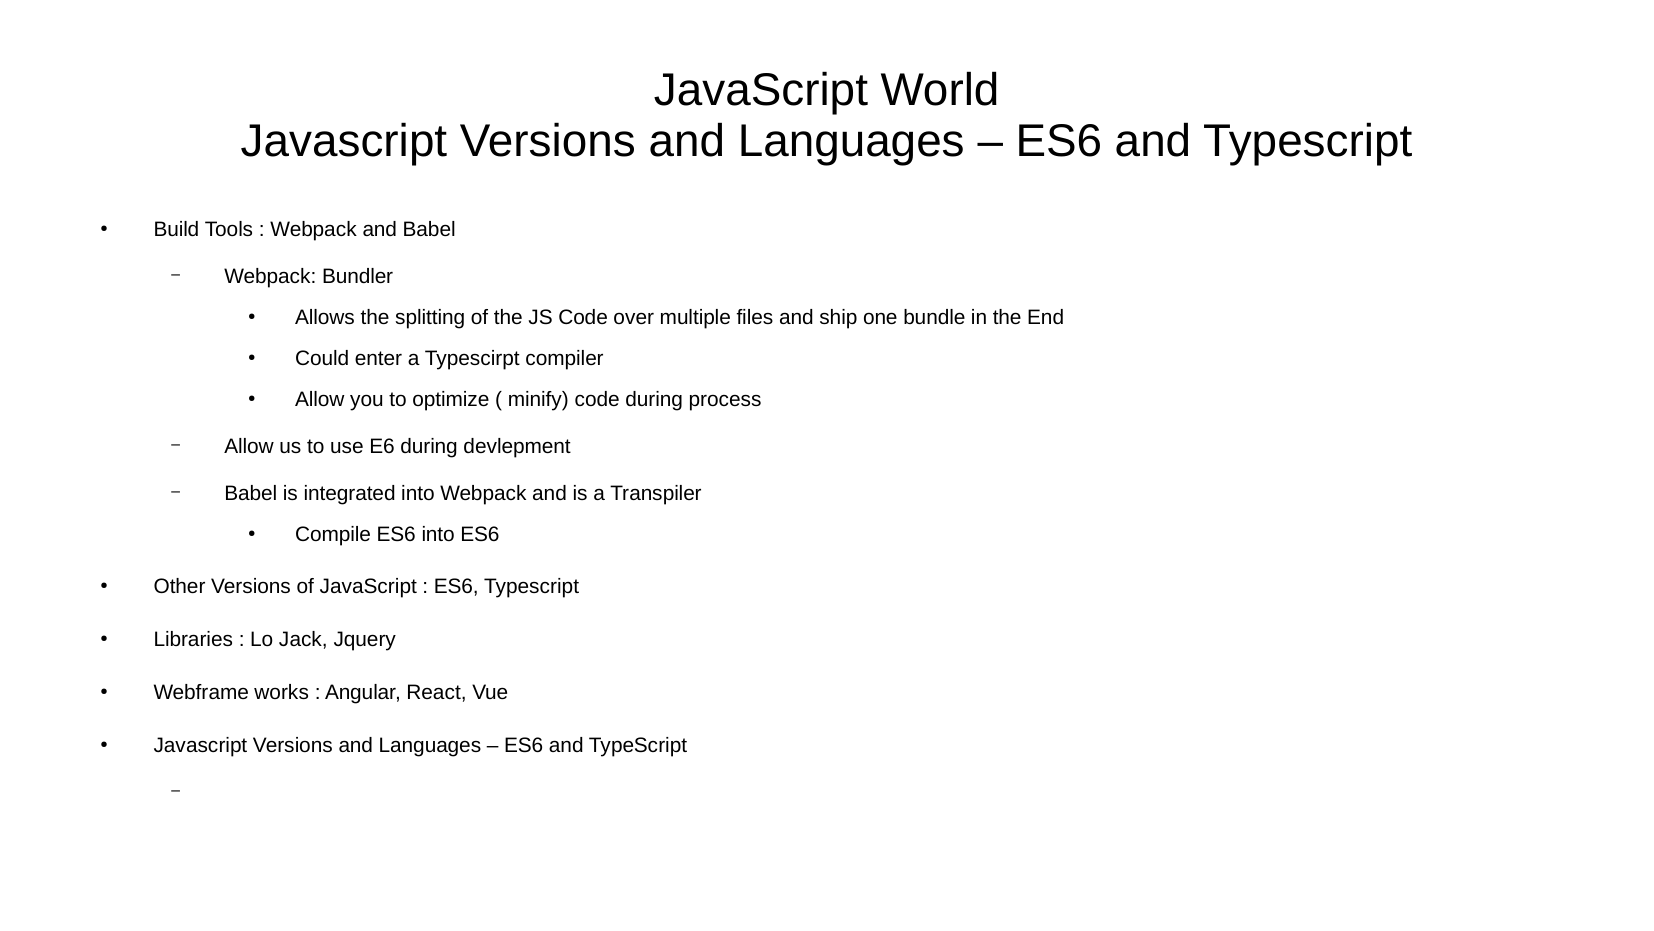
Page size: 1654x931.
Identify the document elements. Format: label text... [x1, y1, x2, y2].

title JavaScript World Javascript Versions and Languages – ES6 and Typescript [82, 37, 1571, 193]
list Build Tools : Webpack and Babel Webpack: Bundler Allows the splitting of the JS Code over multiple files and ship one bundle in the End Could enter a Typescirpt compiler Allow you to optimize ( minify) code during process Allow us to use E6 during devlepment Babel is integrated into Webpack and is a Transpiler Compile ES6 into ES6 Other Versions of JavaScript : ES6, Typescript Libraries : Lo Jack, Jquery Webframe works : Angular, React, Vue Javascript Versions and Languages – ES6 and TypeScript [82, 217, 1576, 916]
